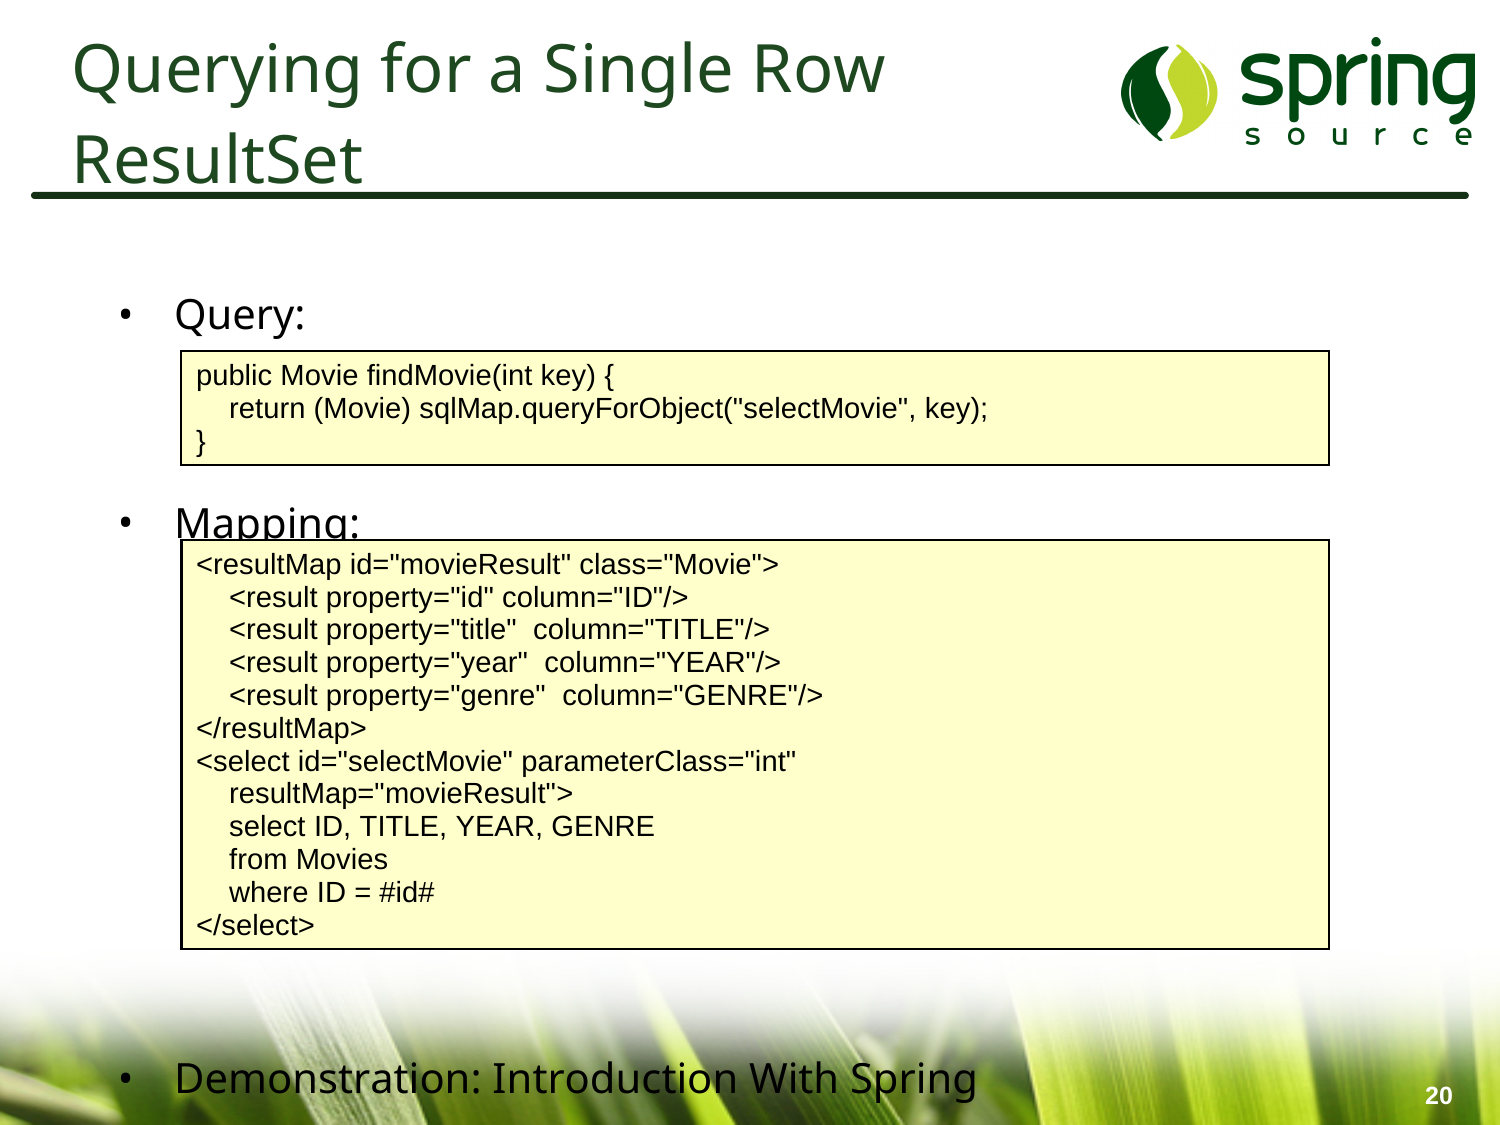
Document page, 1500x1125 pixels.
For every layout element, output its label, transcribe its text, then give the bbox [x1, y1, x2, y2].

title Querying for a Single Row ResultSet [56, 14, 1089, 192]
picture [0, 944, 1500, 1125]
picture [1121, 37, 1475, 145]
list Query: Mapping: Demonstration: Introduction With Spring [103, 277, 1404, 1039]
text_box <resultMap id="movieResult" class="Movie"> <result property="id" column="ID"/> <result property="title" column="TITLE"/> <result property="year" column="YEAR"/> <result property="genre" column="GENRE"/> </resultMap> <select id="selectMovie" parameterClass="int" resultMap="movieResult"> select ID, TITLE, YEAR, GENRE from Movies where ID = #id# </select> [181, 540, 1330, 949]
